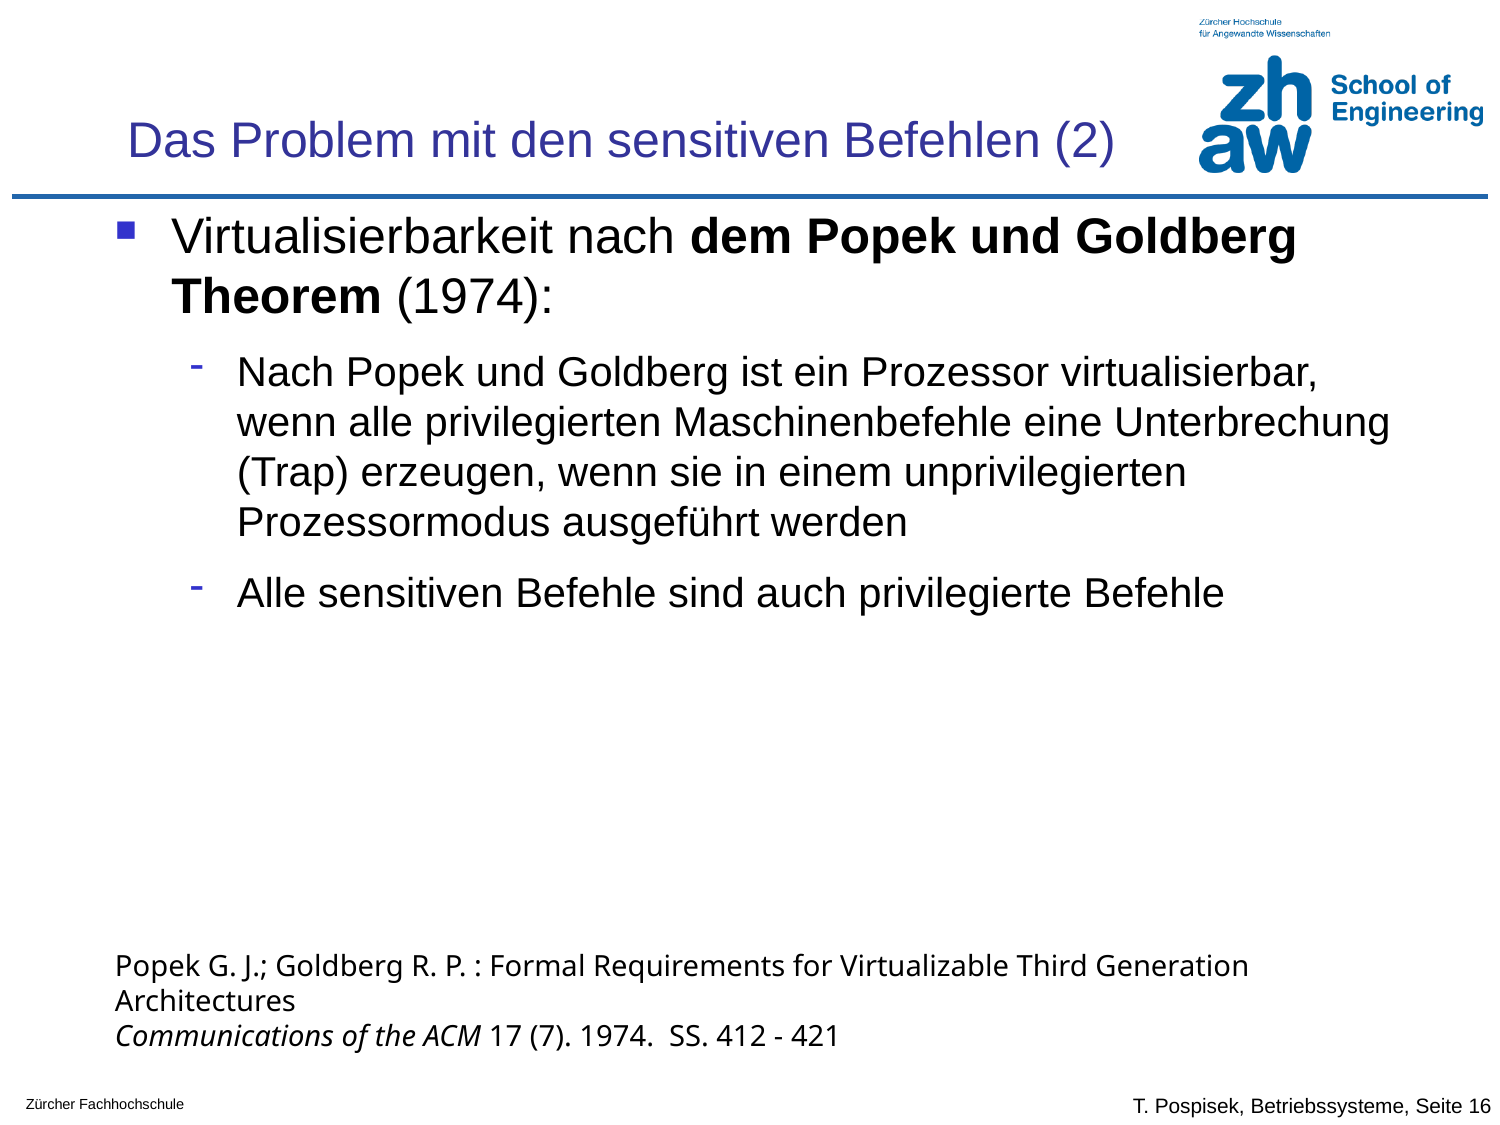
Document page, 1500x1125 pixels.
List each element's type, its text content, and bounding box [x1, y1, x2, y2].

list Virtualisierbarkeit nach dem Popek und Goldberg Theorem (1974): Nach Popek und Goldberg ist ein Prozessor virtualisierbar, wenn alle privilegierten Maschinenbefehle eine Unterbrechung (Trap) erzeugen, wenn sie in einem unprivilegierten Prozessormodus ausgeführt werden Alle sensitiven Befehle sind auch privilegierte Befehle [99, 196, 1412, 657]
text_box Popek G. J.; Goldberg R. P. : Formal Requirements for Virtualizable Third Generation Architectures Communications of the ACM 17 (7). 1974. SS. 412 - 421 [100, 940, 1402, 1121]
title Das Problem mit den sensitiven Befehlen (2) [112, 50, 1391, 175]
picture [1199, 19, 1483, 173]
